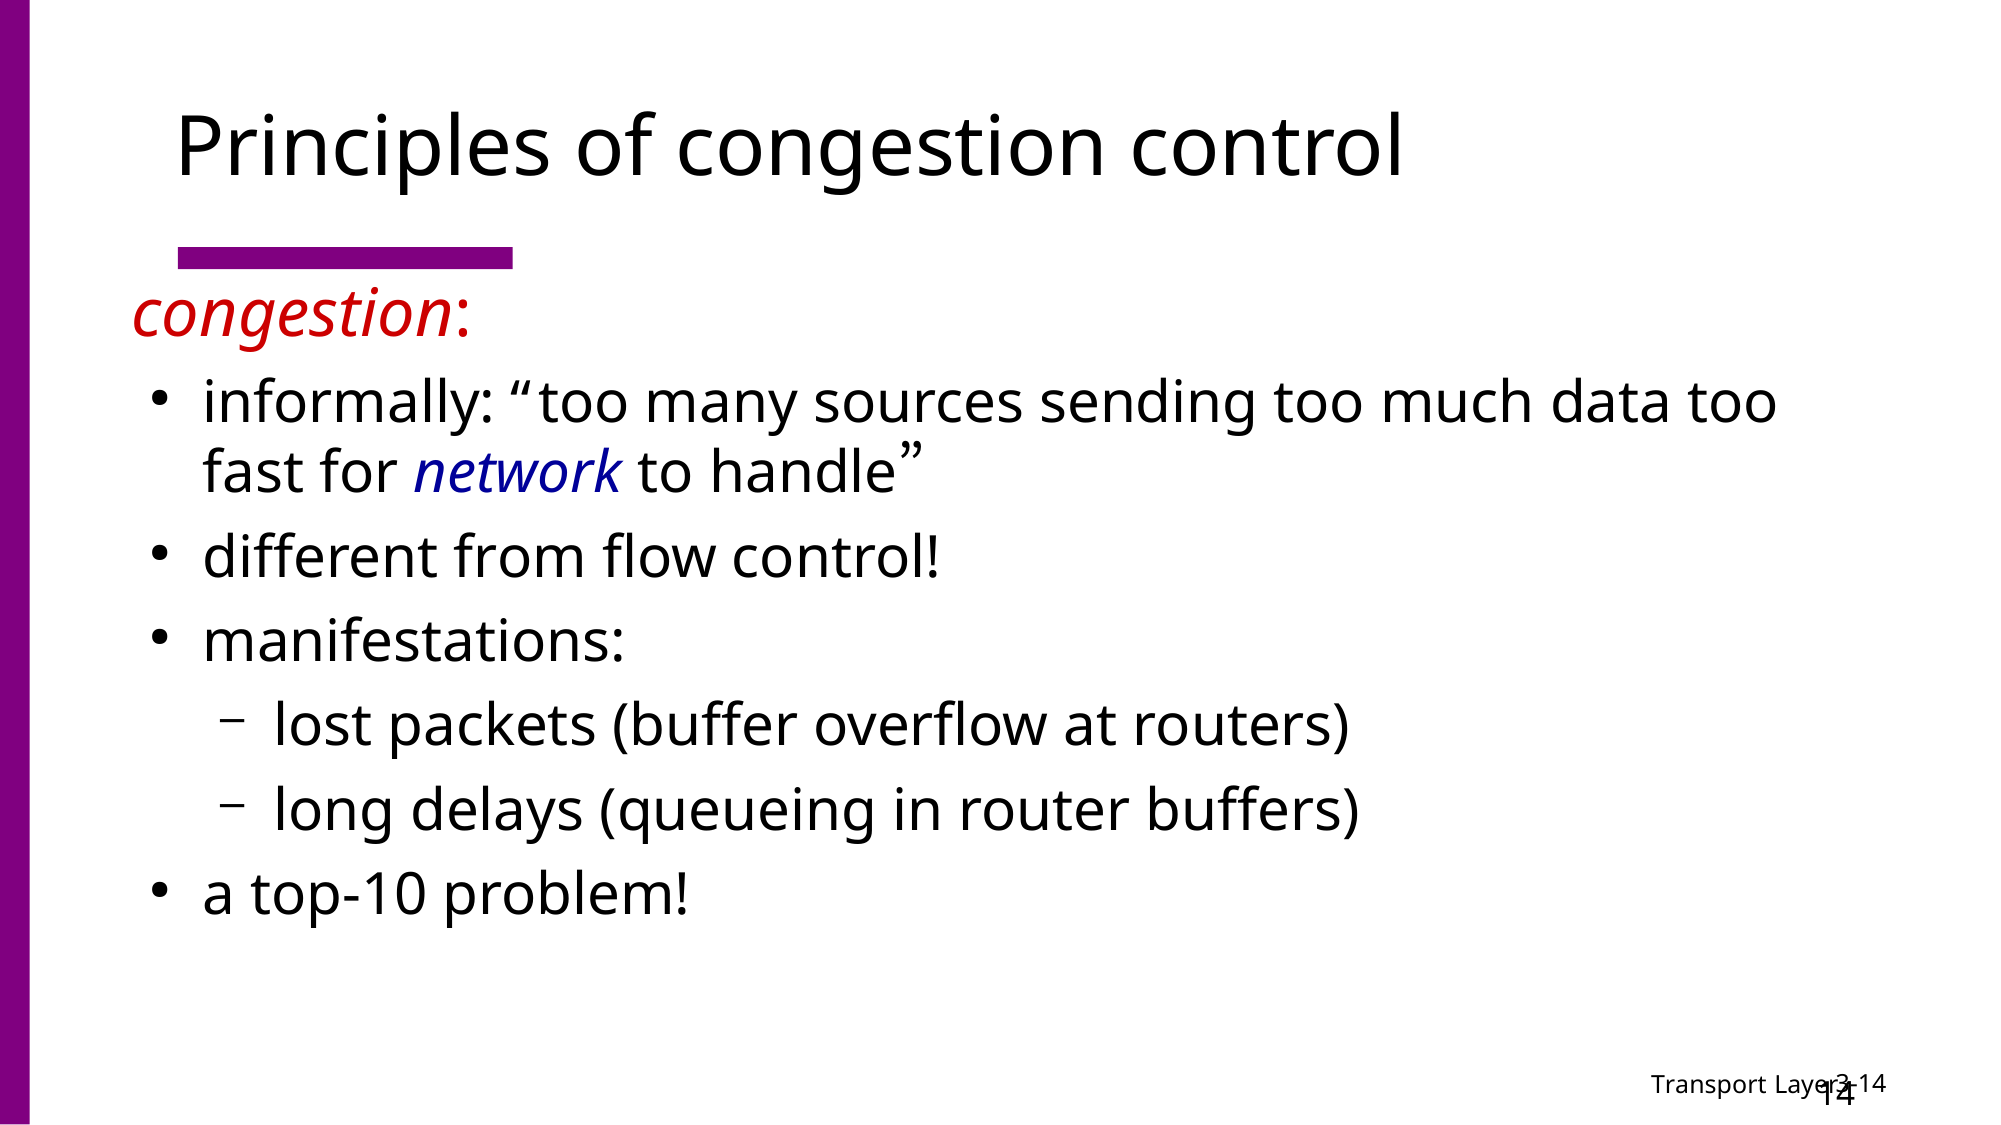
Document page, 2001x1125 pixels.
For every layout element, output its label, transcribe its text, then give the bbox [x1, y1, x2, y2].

list congestion: informally: “too many sources sending too much data too fast for network to handle” different from flow control! manifestations: lost packets (buffer overflow at routers) long delays (queueing in router buffers) a top-10 problem! [116, 262, 1815, 1026]
text_box Transport Layer [1219, 1057, 1854, 1105]
title Principles of congestion control [123, 57, 1824, 227]
text_box 3-<number> [1820, 1060, 1969, 1106]
